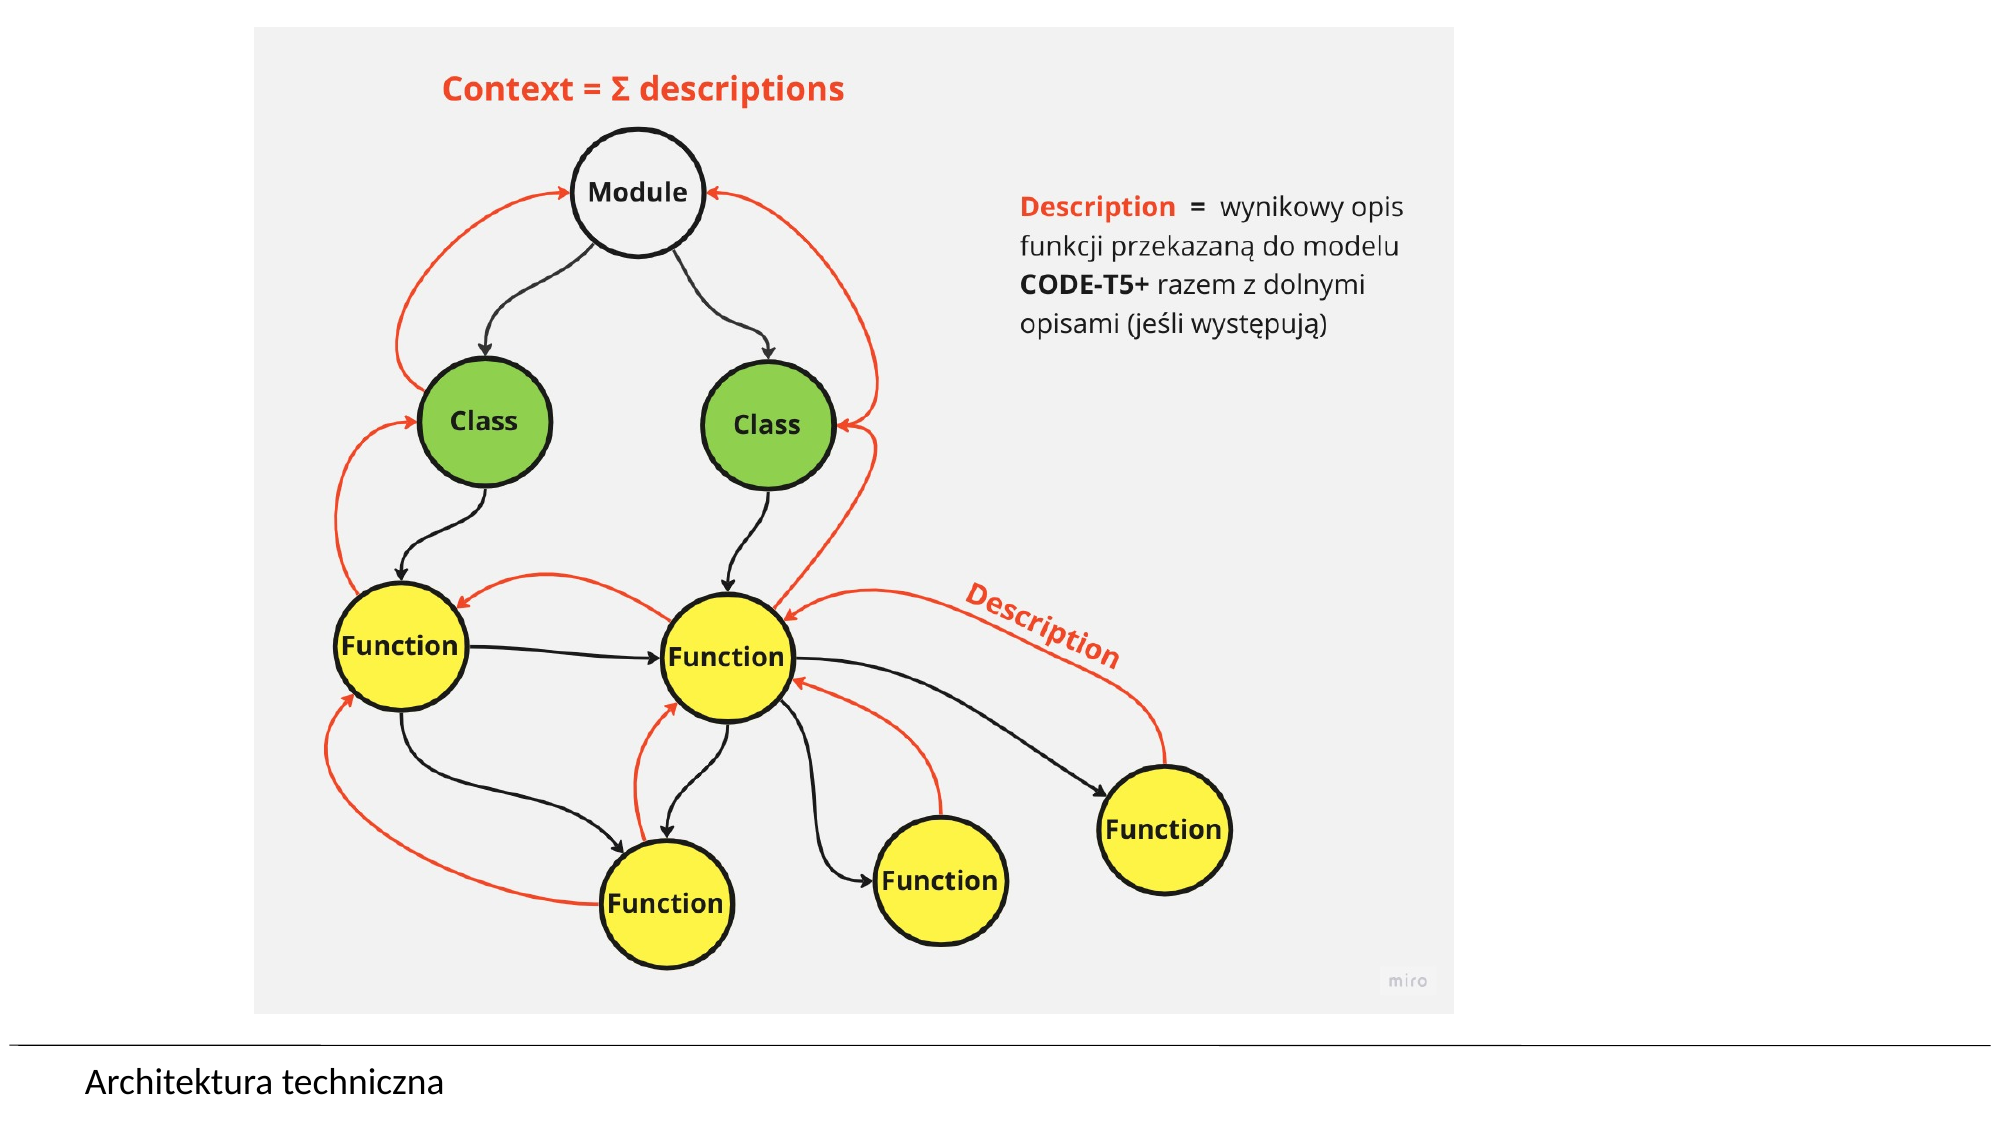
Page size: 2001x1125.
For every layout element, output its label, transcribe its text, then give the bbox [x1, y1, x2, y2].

text_box Architektura techniczna [69, 1049, 855, 1111]
picture [254, 27, 1454, 1014]
